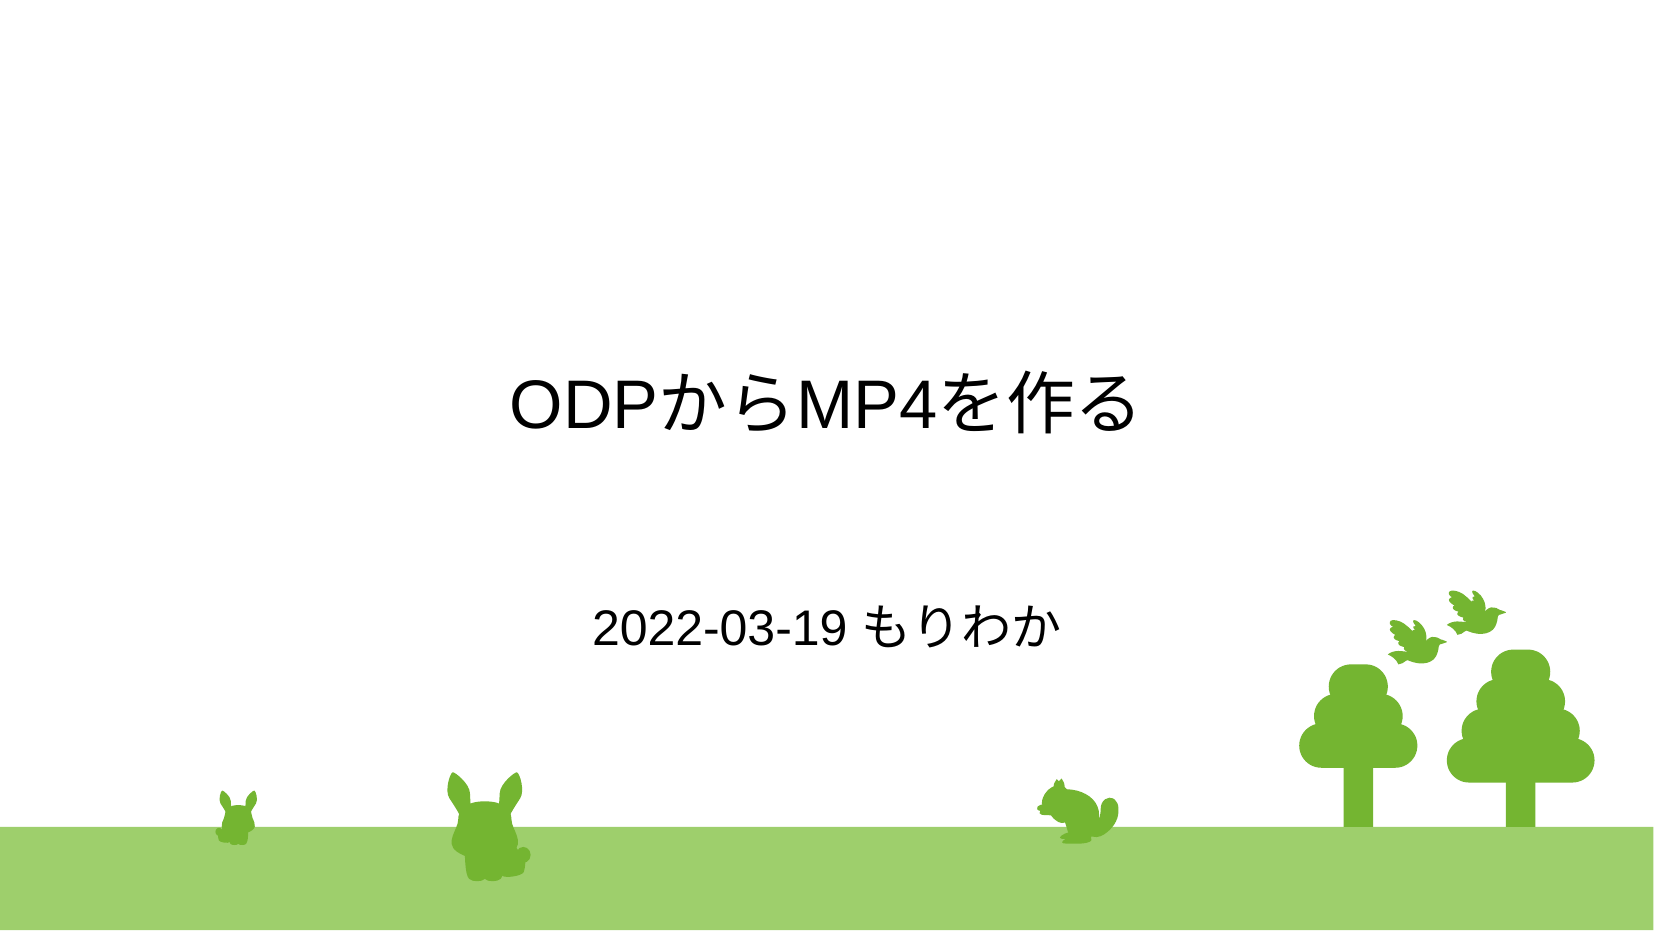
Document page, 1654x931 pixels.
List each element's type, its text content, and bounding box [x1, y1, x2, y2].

title ODPからMP4を作る [88, 319, 1565, 477]
subtitle 2022-03-19 もりわか [88, 480, 1565, 768]
